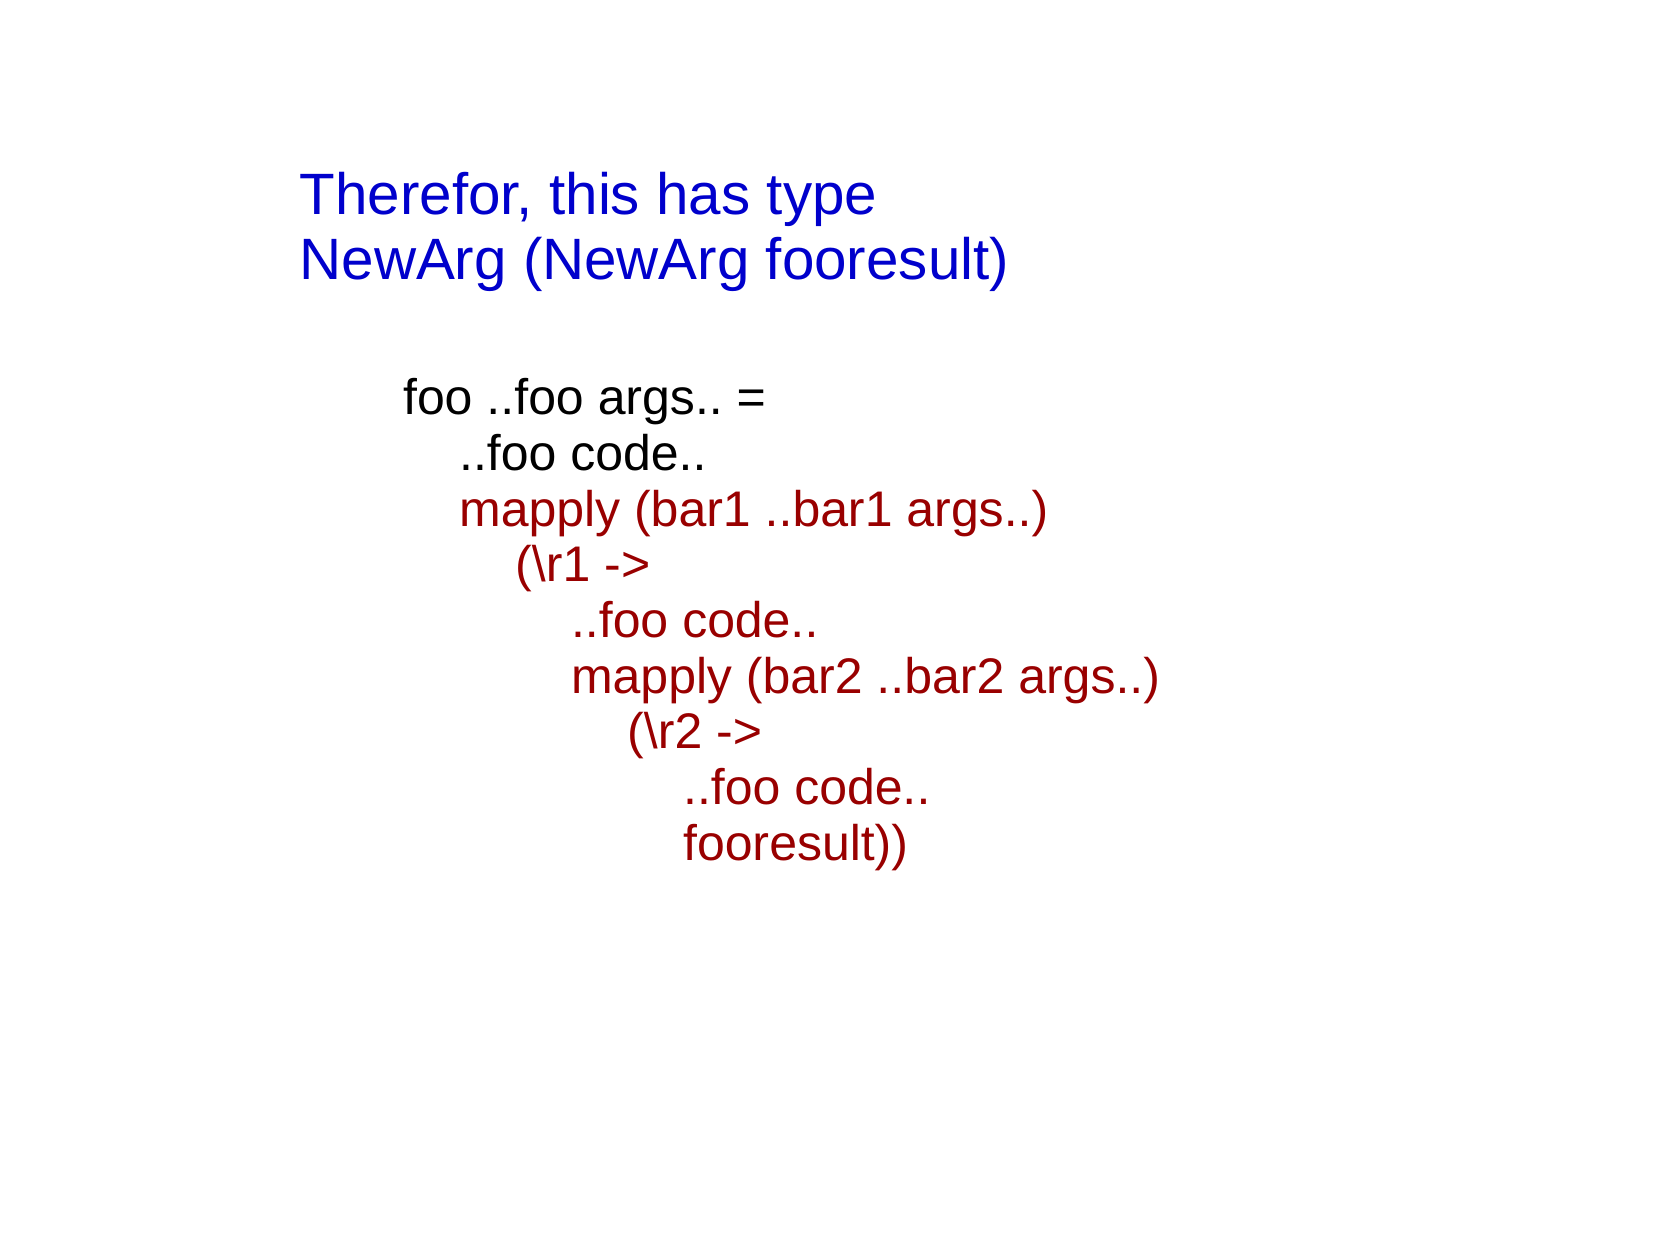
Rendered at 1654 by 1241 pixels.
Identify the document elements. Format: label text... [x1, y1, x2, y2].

text_box Therefor, this has type NewArg (NewArg fooresult) [285, 154, 1025, 301]
subtitle foo ..foo args.. = ..foo code.. mapply (bar1 ..bar1 args..) (\r1 -> ..foo code.. mapply (bar2 ..bar2 args..) (\r2 -> ..foo code.. fooresult)) [403, 322, 1251, 918]
